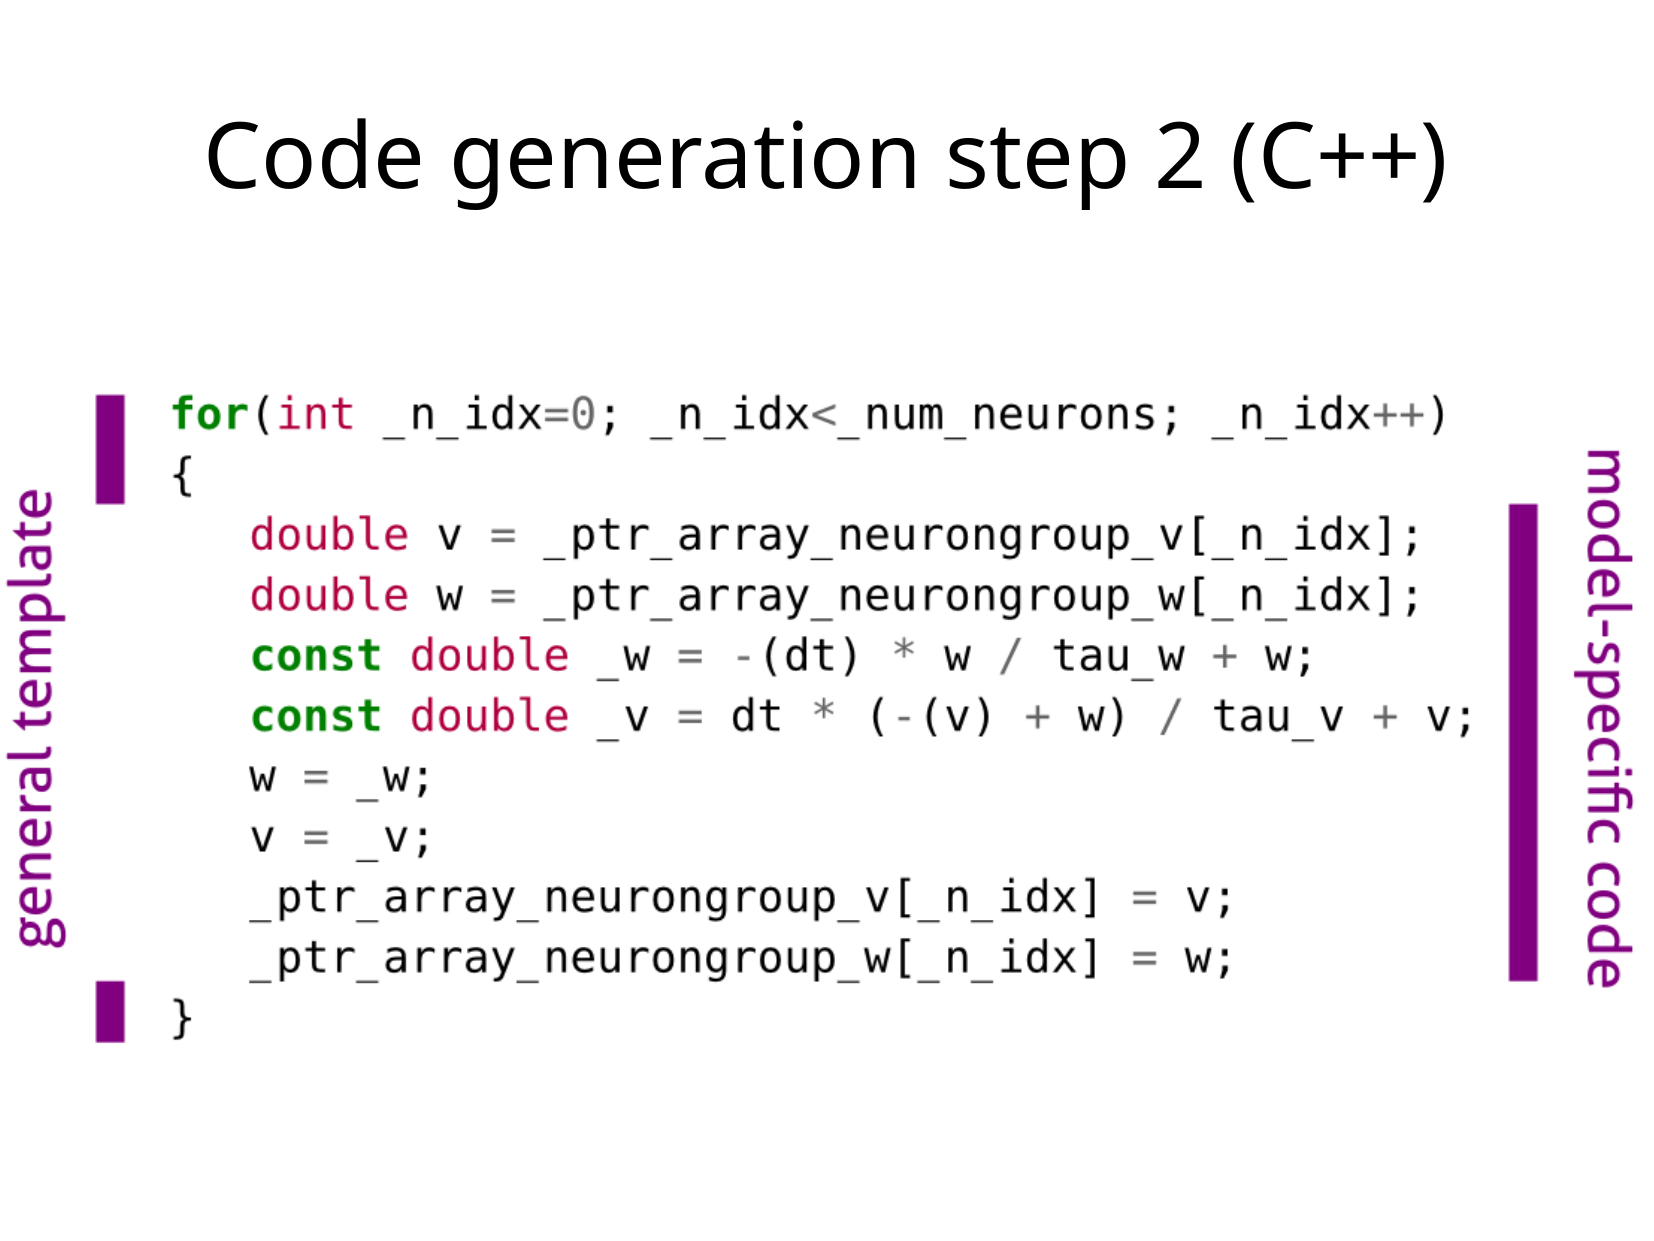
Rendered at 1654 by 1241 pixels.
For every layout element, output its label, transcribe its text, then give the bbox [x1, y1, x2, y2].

picture [0, 378, 1654, 1064]
title Code generation step 2 (C++) [82, 49, 1571, 257]
